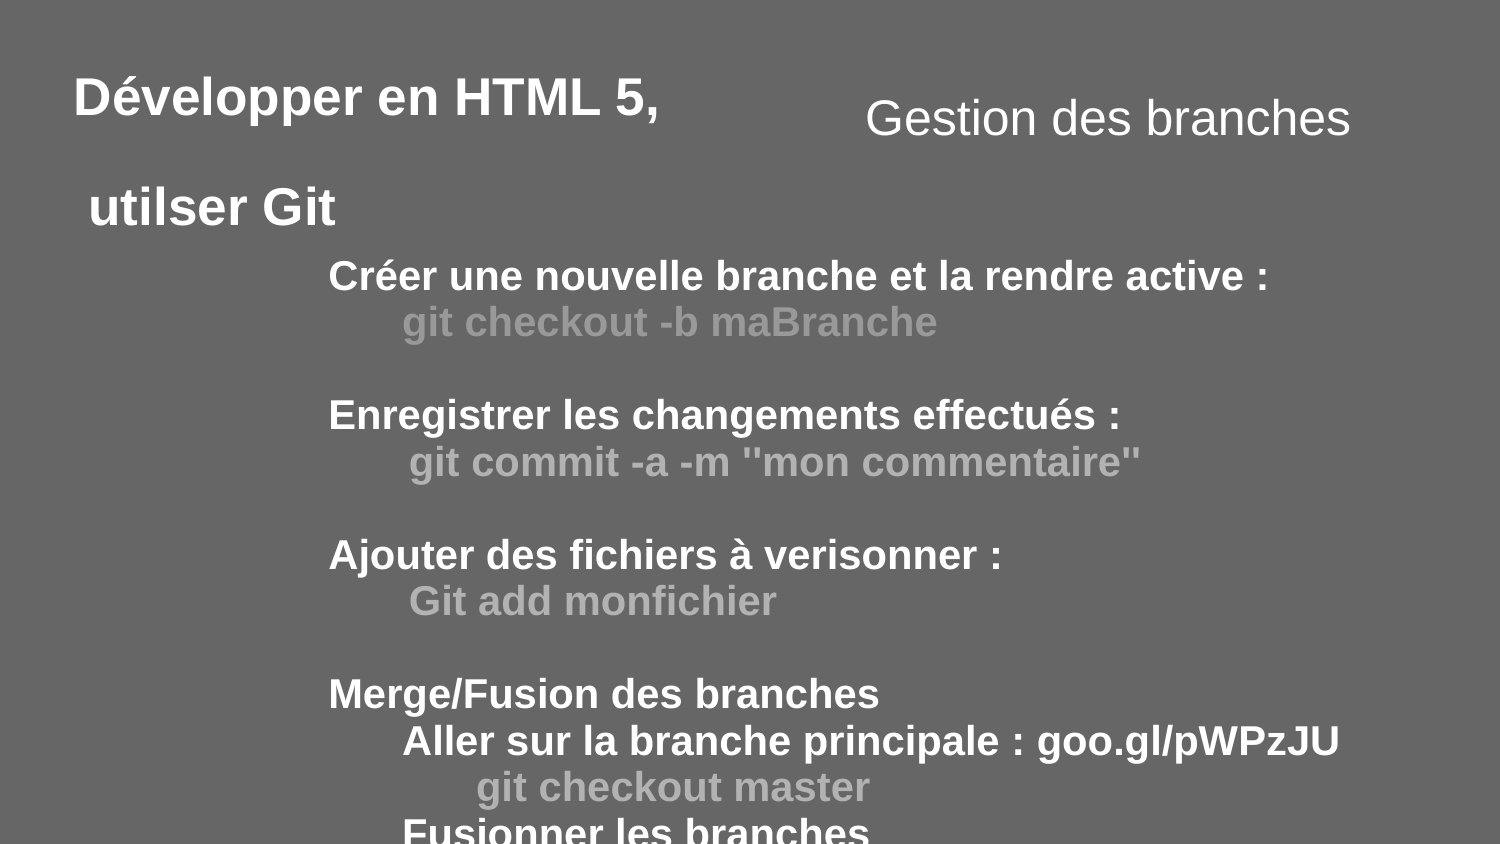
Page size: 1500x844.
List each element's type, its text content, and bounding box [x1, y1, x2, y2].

text_box Créer une nouvelle branche et la rendre active : git checkout -b maBranche Enregistrer les changements effectués : git commit -a -m ''mon commentaire'' Ajouter des fichiers à verisonner : Git add monfichier Merge/Fusion des branches Aller sur la branche principale : goo.gl/pWPzJU git checkout master Fusionner les branches git merge maBranche [313, 245, 1495, 844]
title Développer en HTML 5, utilser Git [59, 118, 1409, 259]
text_box Gestion des branches [850, 82, 1430, 154]
